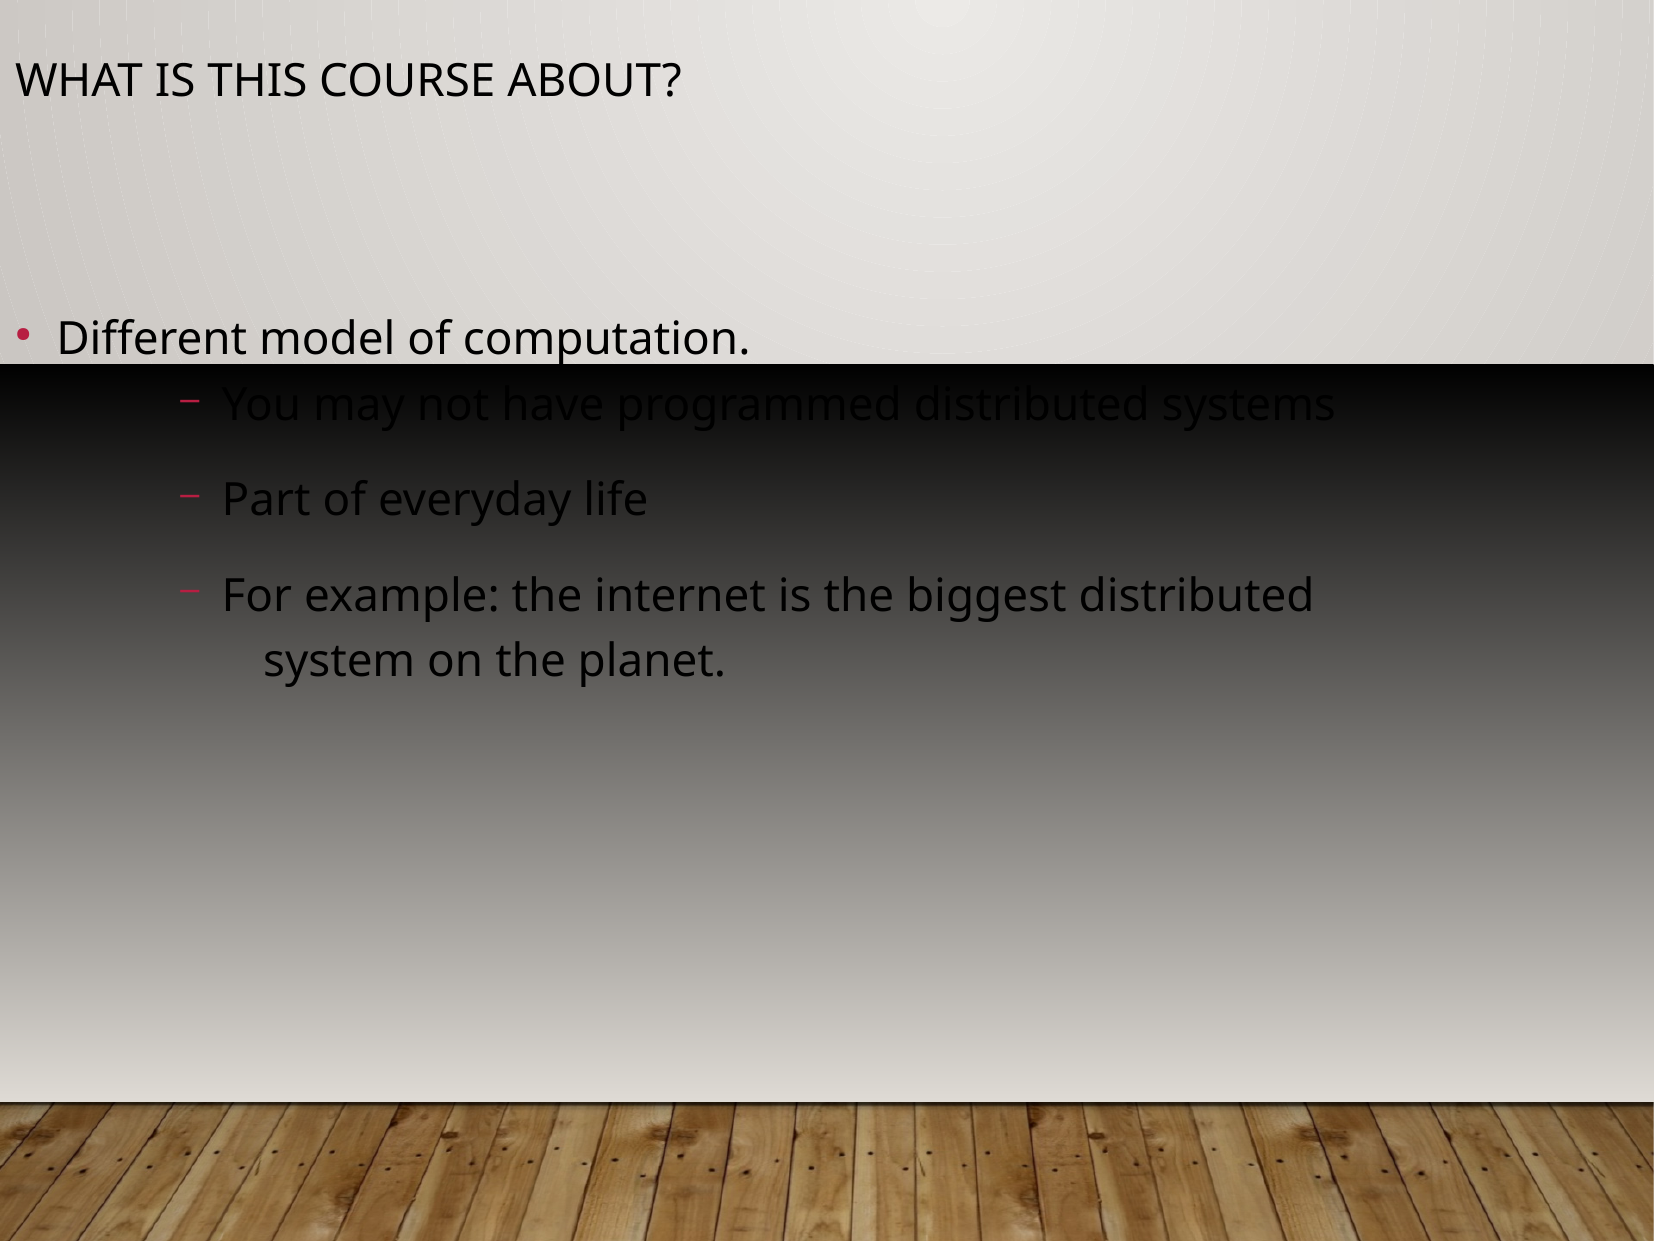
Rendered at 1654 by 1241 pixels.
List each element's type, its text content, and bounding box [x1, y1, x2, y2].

title What is this course about? [0, 49, 1489, 257]
list Different model of computation. You may not have programmed distributed systems Part of everyday life For example: the internet is the biggest distributed system on the planet. [0, 290, 1489, 1010]
